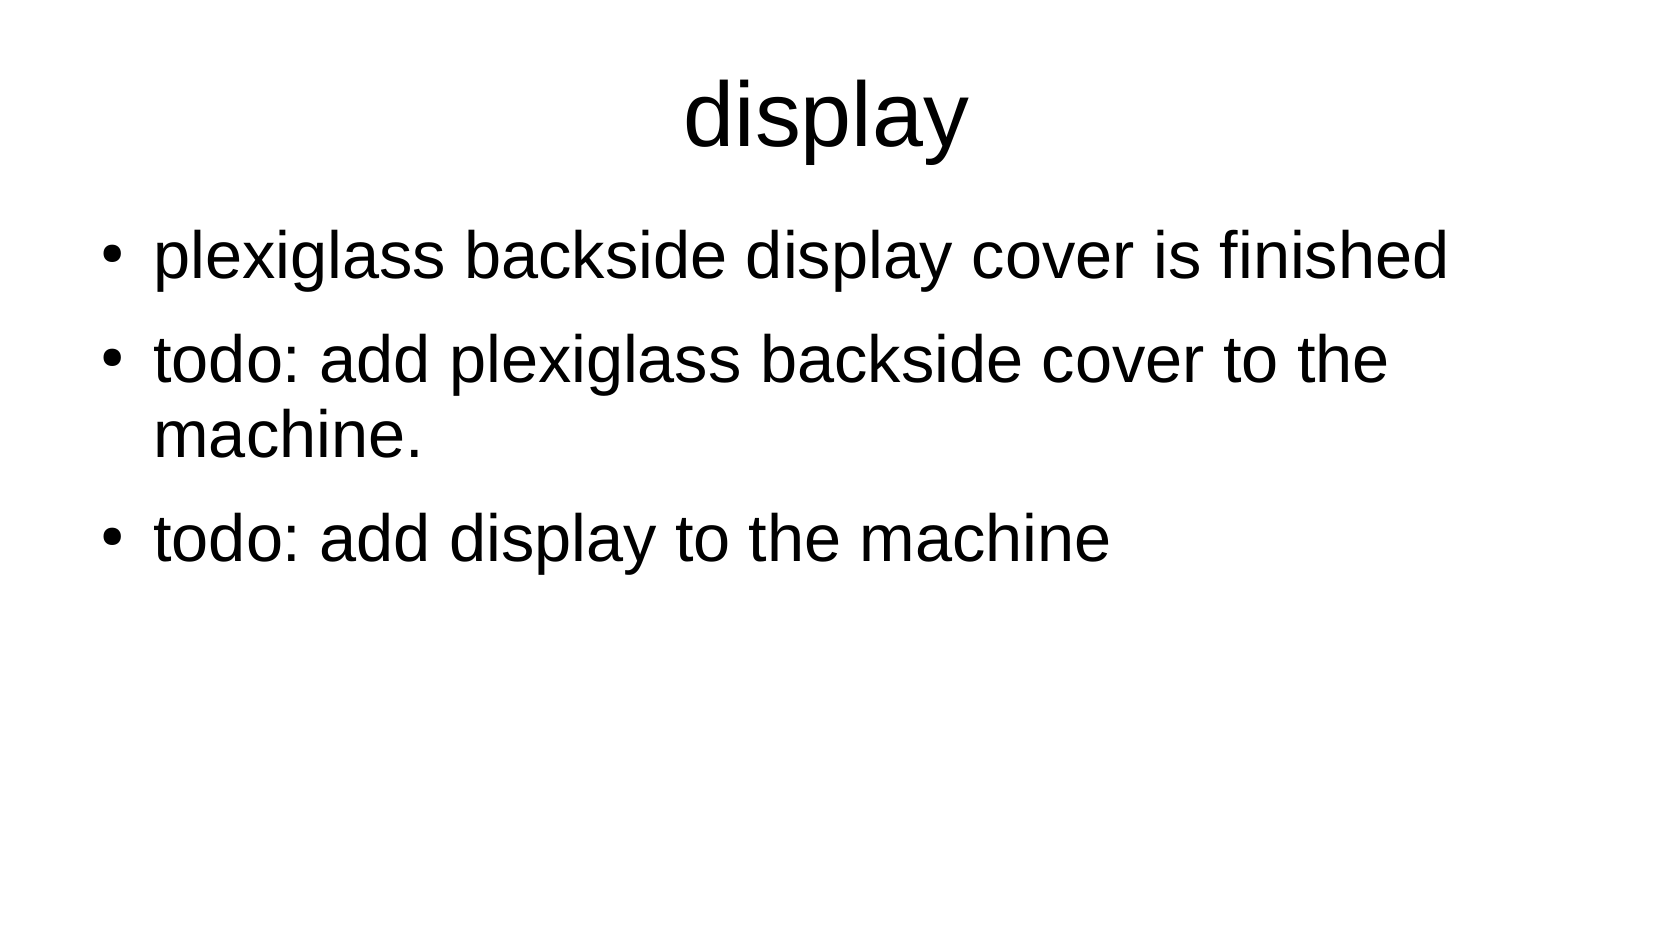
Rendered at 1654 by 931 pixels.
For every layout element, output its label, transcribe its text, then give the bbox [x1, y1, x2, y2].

title display [82, 37, 1571, 193]
list plexiglass backside display cover is finished todo: add plexiglass backside cover to the machine. todo: add display to the machine [82, 217, 1571, 758]
